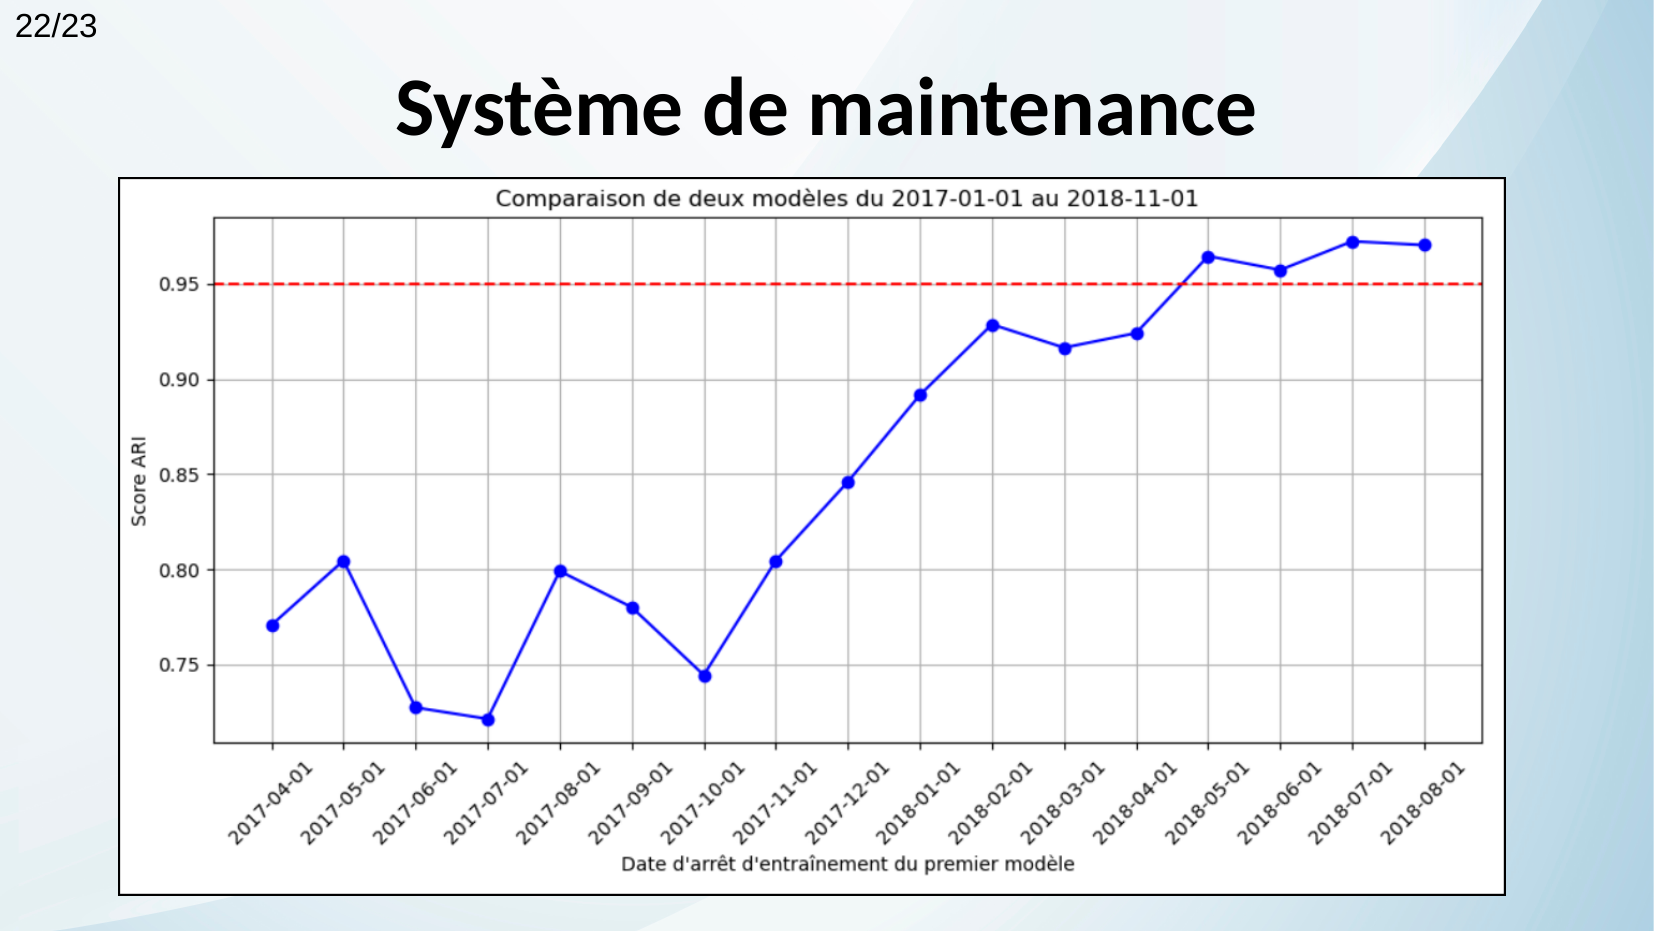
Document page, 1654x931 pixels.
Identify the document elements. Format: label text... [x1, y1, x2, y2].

title Système de maintenance [82, 37, 1571, 193]
picture [0, 0, 1654, 931]
text_box 22/23 [0, 0, 119, 60]
